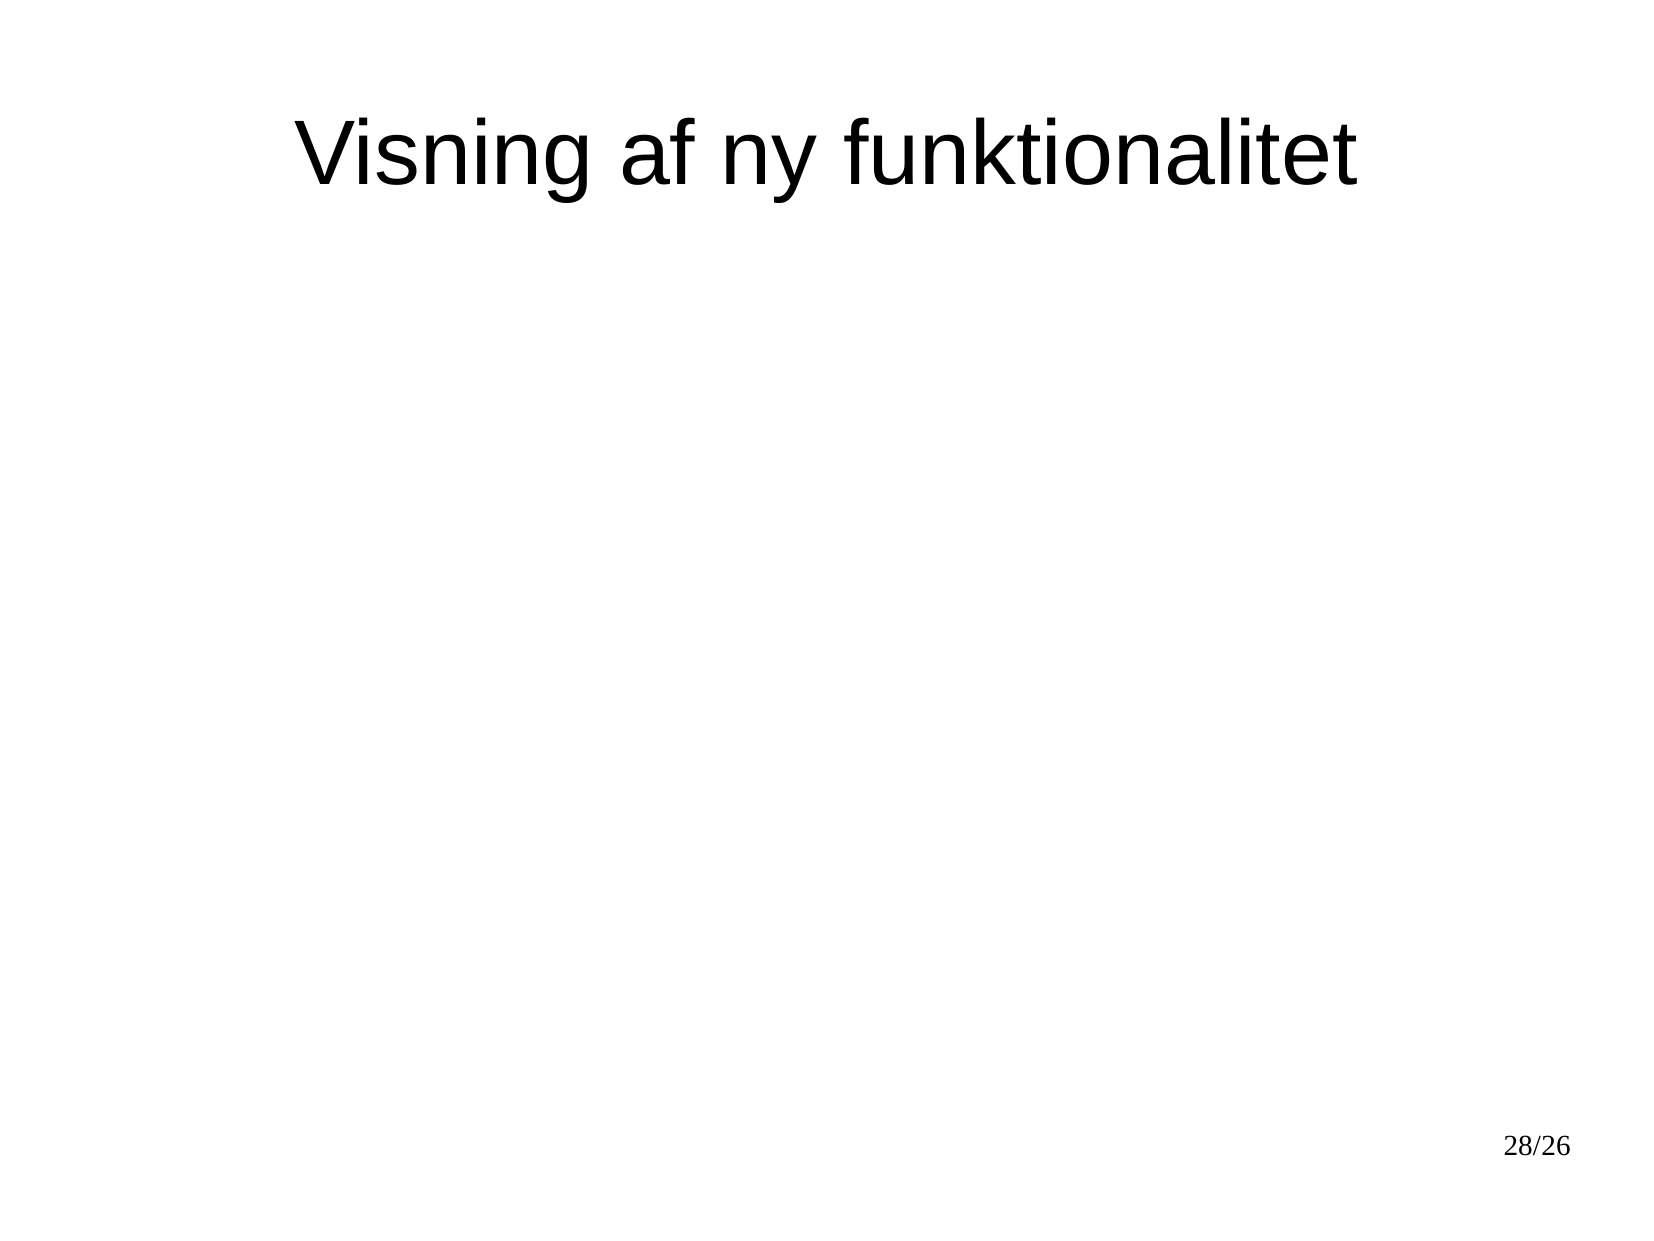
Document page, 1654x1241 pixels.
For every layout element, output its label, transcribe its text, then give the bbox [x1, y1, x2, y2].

title Visning af ny funktionalitet [82, 49, 1571, 257]
